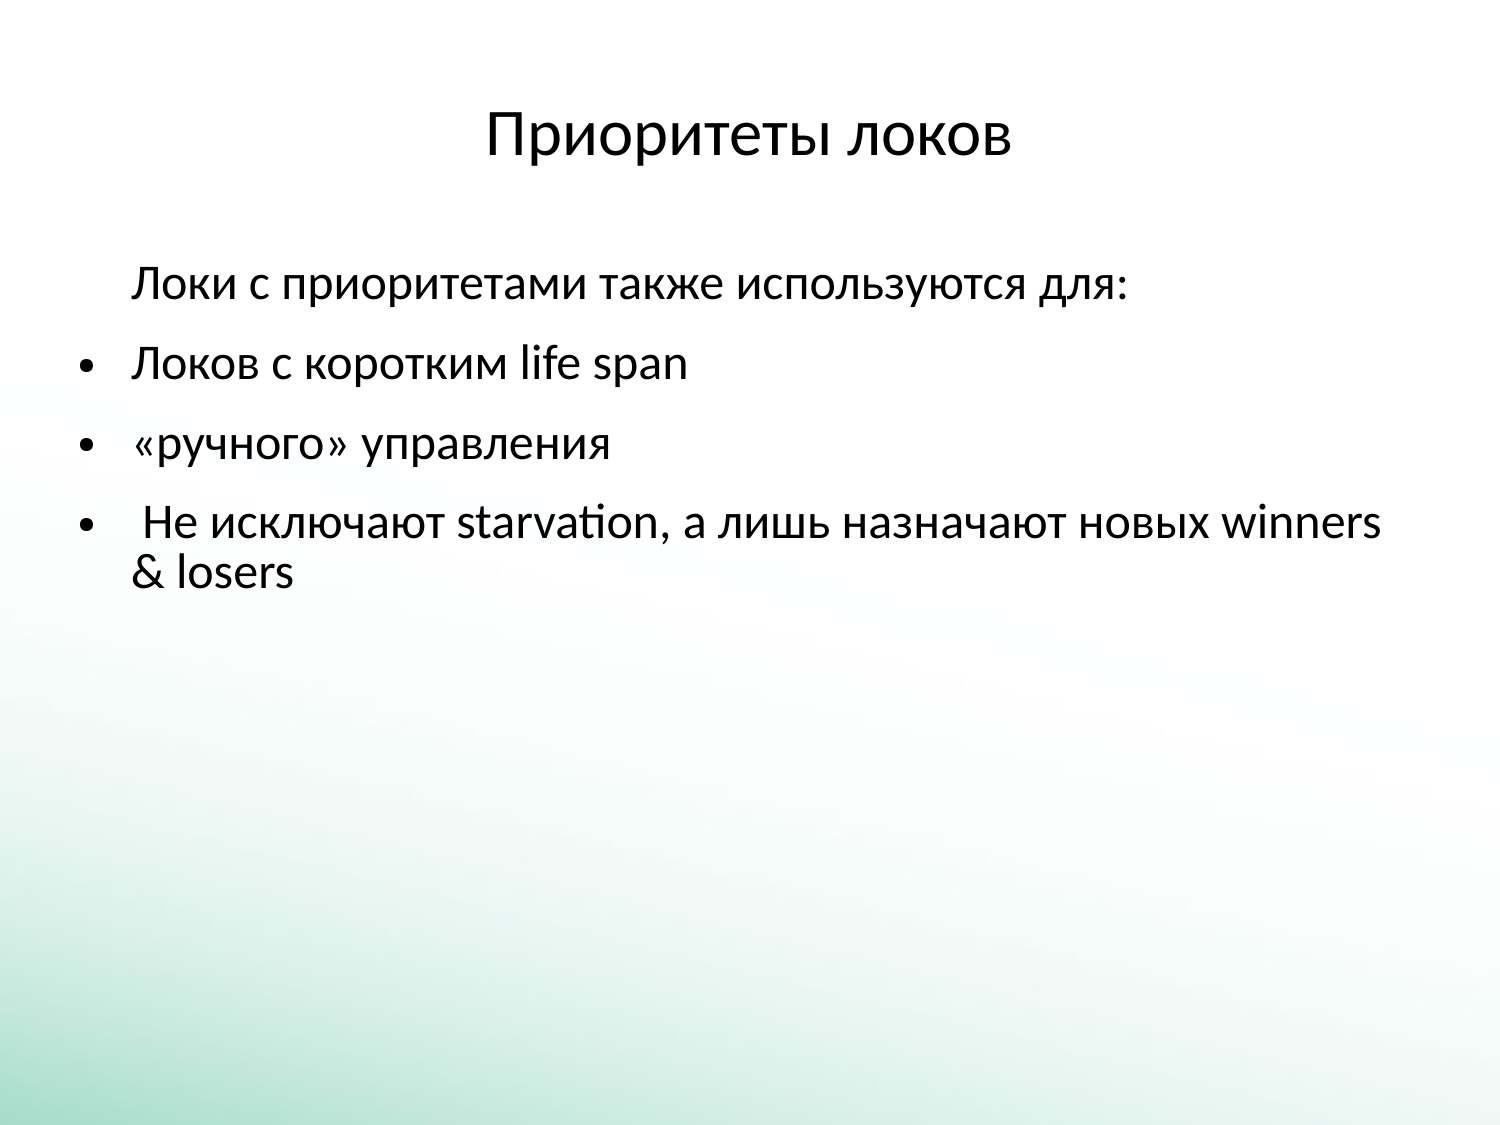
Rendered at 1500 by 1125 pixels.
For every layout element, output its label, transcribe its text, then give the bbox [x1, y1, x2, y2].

list Локи с приоритетами также используются для: Локов с коротким life span «ручного» управления Не исключают starvation, а лишь назначают новых winners & losers [60, 262, 1411, 1005]
picture [0, 0, 1500, 1125]
title Приоритеты локов [75, 45, 1425, 233]
